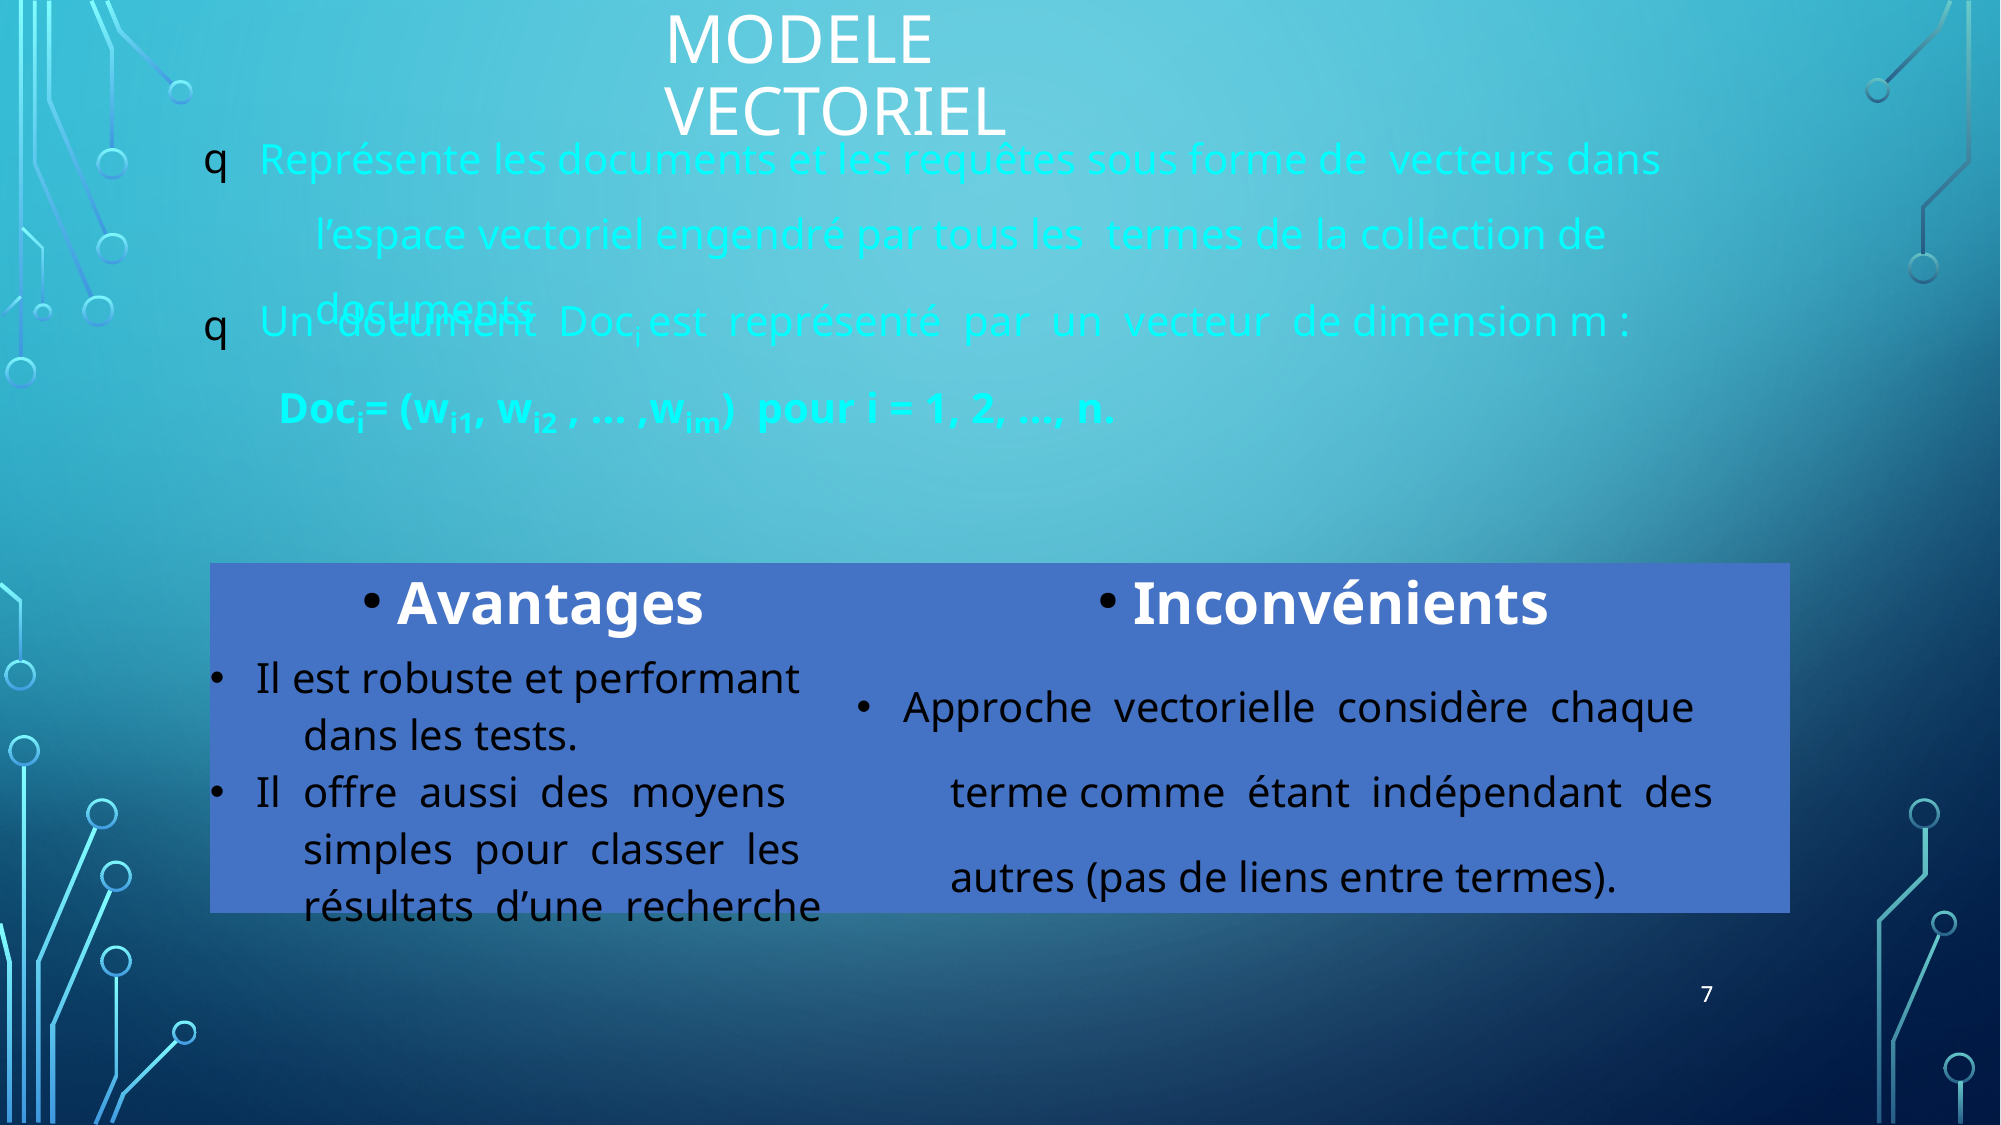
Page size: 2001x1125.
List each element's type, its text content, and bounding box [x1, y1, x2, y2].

text_box Représente les documents et les requêtes sous forme de vecteurs dans l’espace vectoriel engendré par tous les termes de la collection de documents [188, 99, 1722, 258]
text_box MODELE VECTORIEL [649, 0, 1254, 99]
table_header Avantages [210, 563, 857, 649]
table_cell Il est robuste et performant dans les tests. Il offre aussi des moyens simples pour classer les résultats d’une recherche [210, 649, 857, 913]
text_box [1685, 965, 1813, 1025]
text_box Un document Doci est représenté par un vecteur de dimension m : Doci= (wi1, wi2 , ... ,wim) pour i = 1, 2, …, n. [188, 258, 1722, 418]
table_cell Approche vectorielle considère chaque terme comme étant indépendant des autres (pas de liens entre termes). [857, 649, 1790, 913]
table_header Inconvénients [857, 563, 1790, 649]
